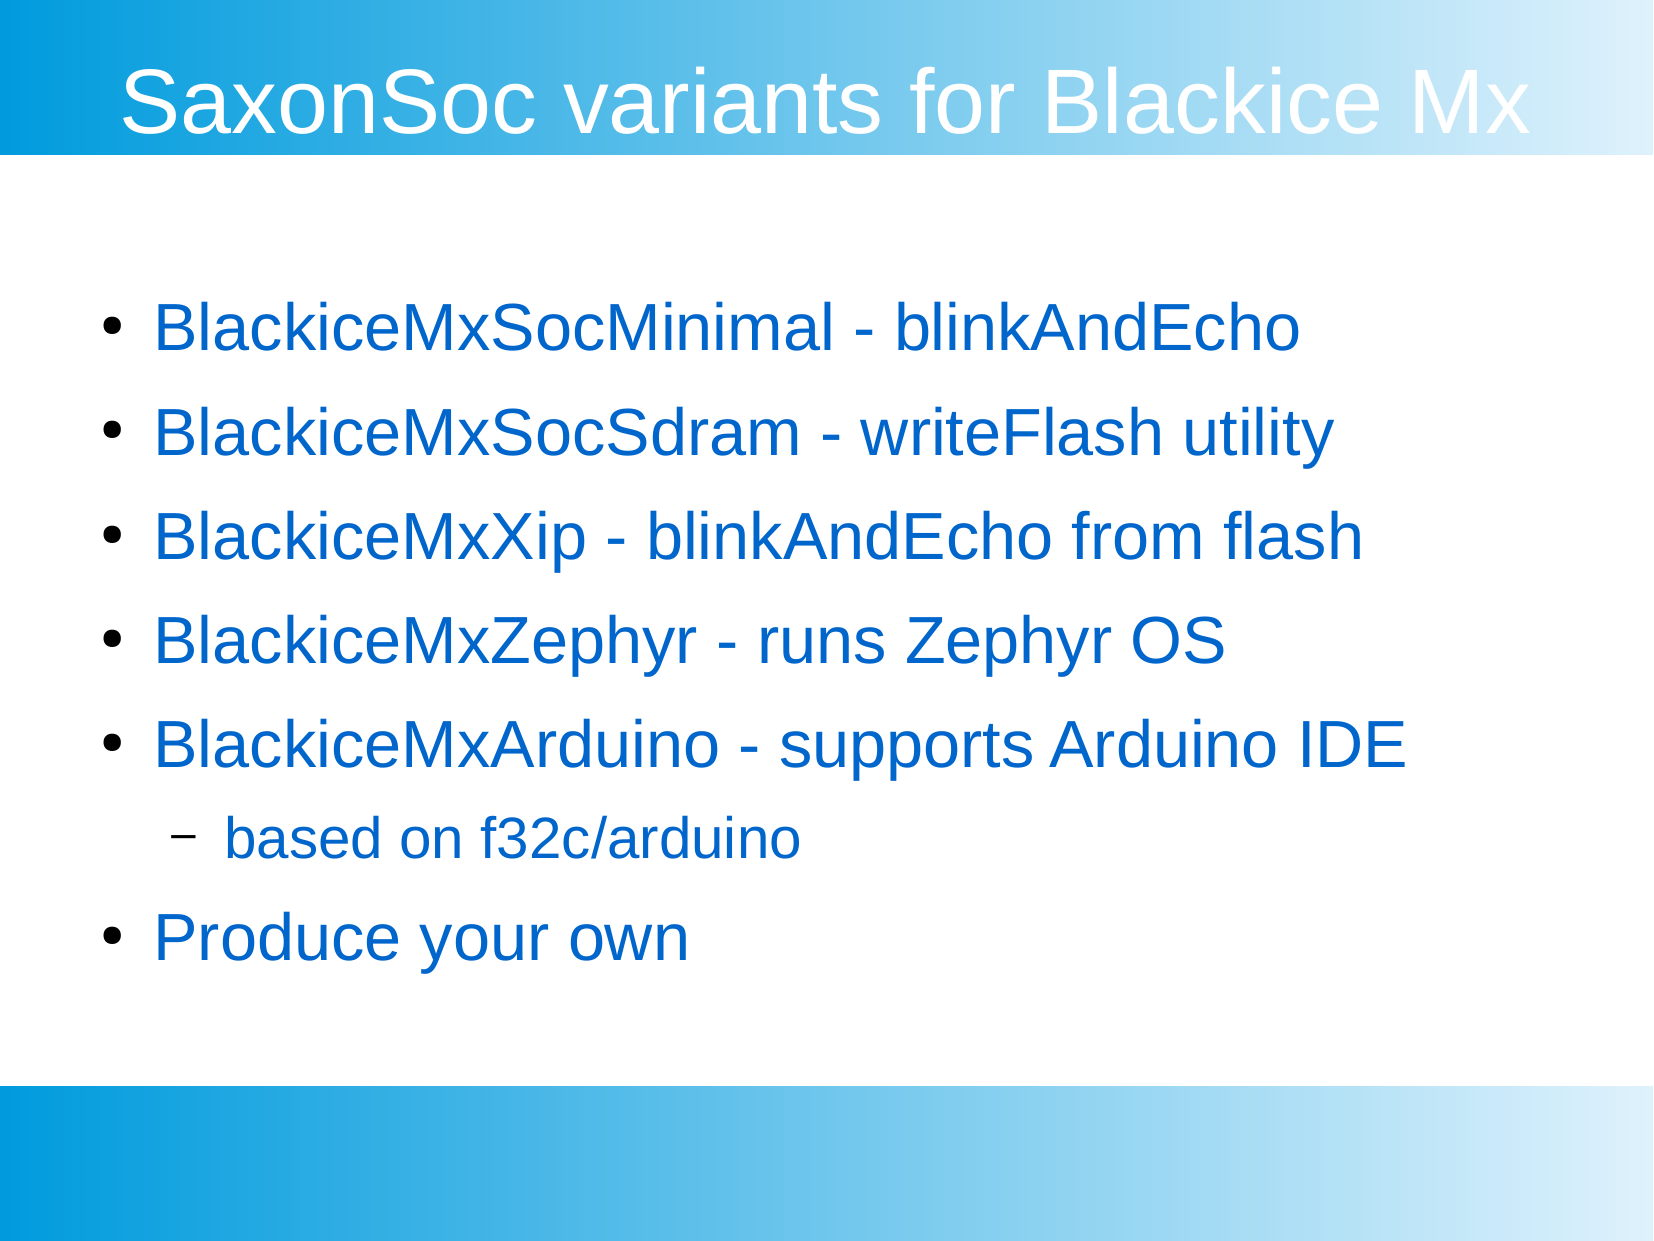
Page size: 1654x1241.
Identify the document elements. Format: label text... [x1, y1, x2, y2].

list BlackiceMxSocMinimal - blinkAndEcho BlackiceMxSocSdram - writeFlash utility BlackiceMxXip - blinkAndEcho from flash BlackiceMxZephyr - runs Zephyr OS BlackiceMxArduino - supports Arduino IDE based on f32c/arduino Produce your own [82, 290, 1571, 1010]
title SaxonSoc variants for Blackice Mx [82, 49, 1571, 155]
